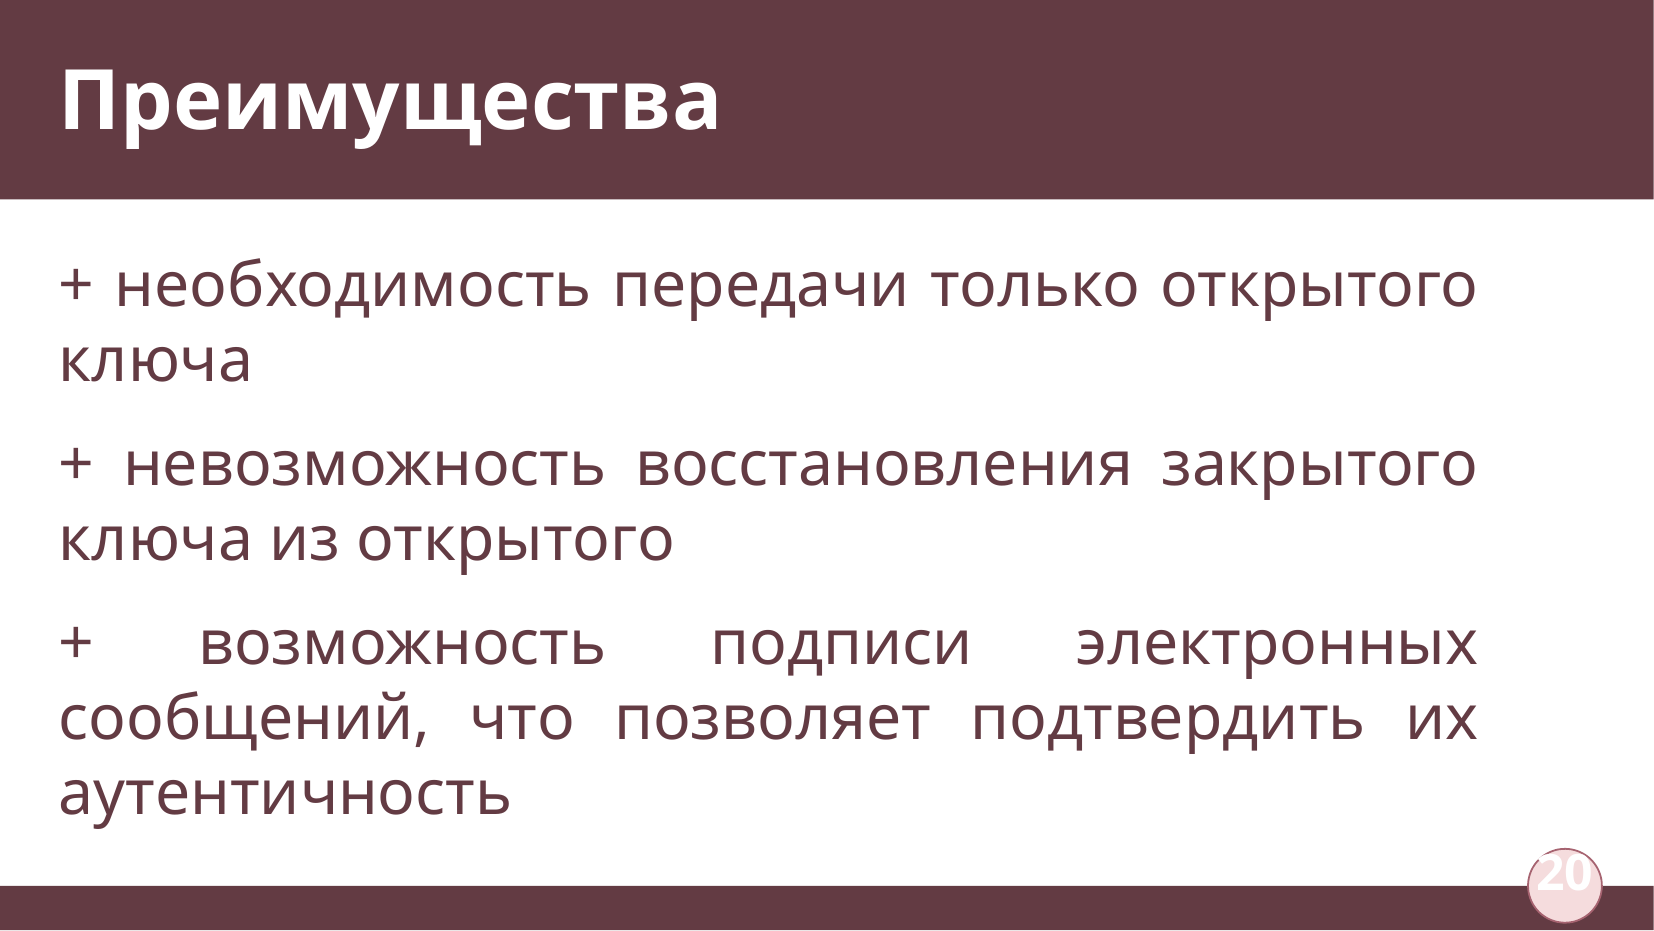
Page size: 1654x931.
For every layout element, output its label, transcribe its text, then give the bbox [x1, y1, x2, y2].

title Преимущества [59, 37, 1595, 155]
list + необходимость передачи только открытого ключа + невозможность восстановления закрытого ключа из открытого + возможность подписи электронных сообщений, что позволяет подтвердить их аутентичность [59, 243, 1595, 769]
